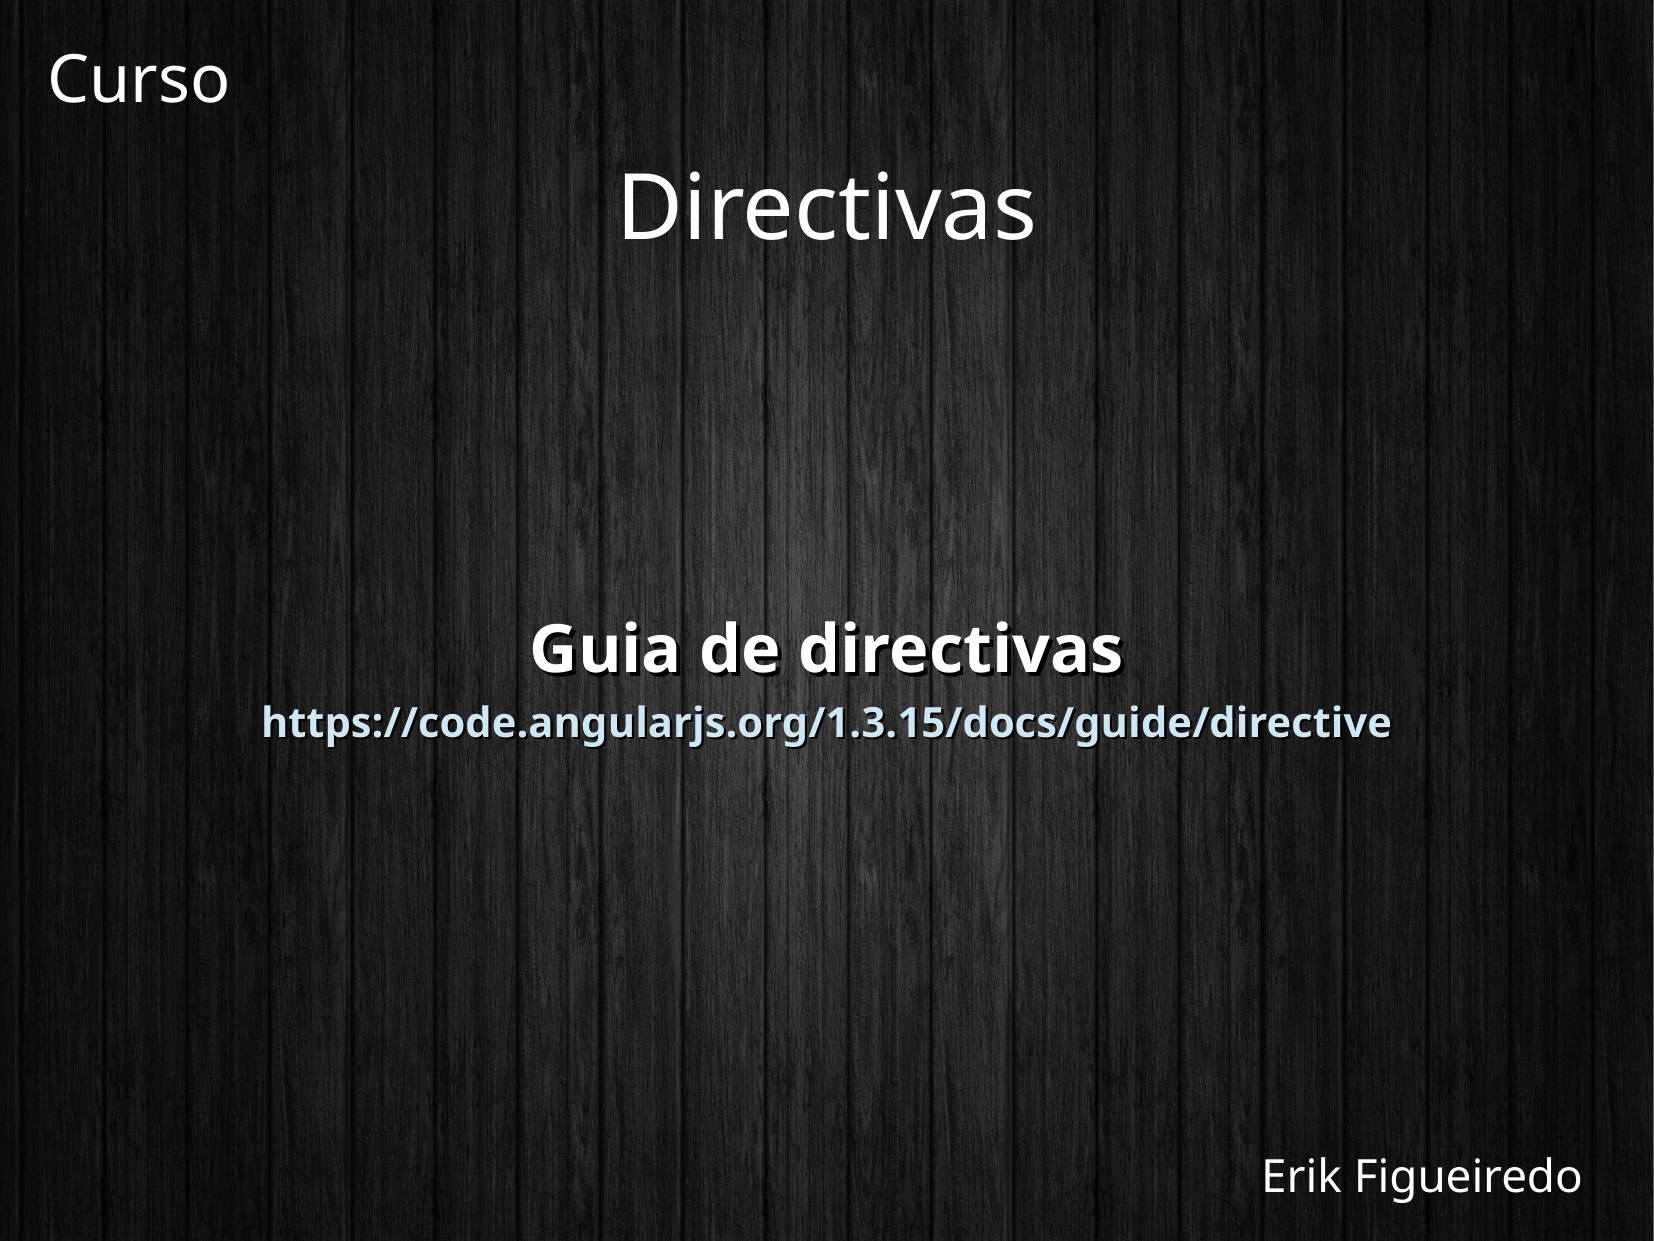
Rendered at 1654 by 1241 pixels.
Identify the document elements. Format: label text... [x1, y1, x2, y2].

title Directivas [83, 129, 1572, 278]
text_box Curso [47, 35, 1087, 119]
picture [0, 0, 1654, 1241]
text_box Erik Figueiredo [768, 1133, 1596, 1217]
list Guia de directivas https://code.angularjs.org/1.3.15/docs/guide/directive [83, 311, 1572, 1131]
